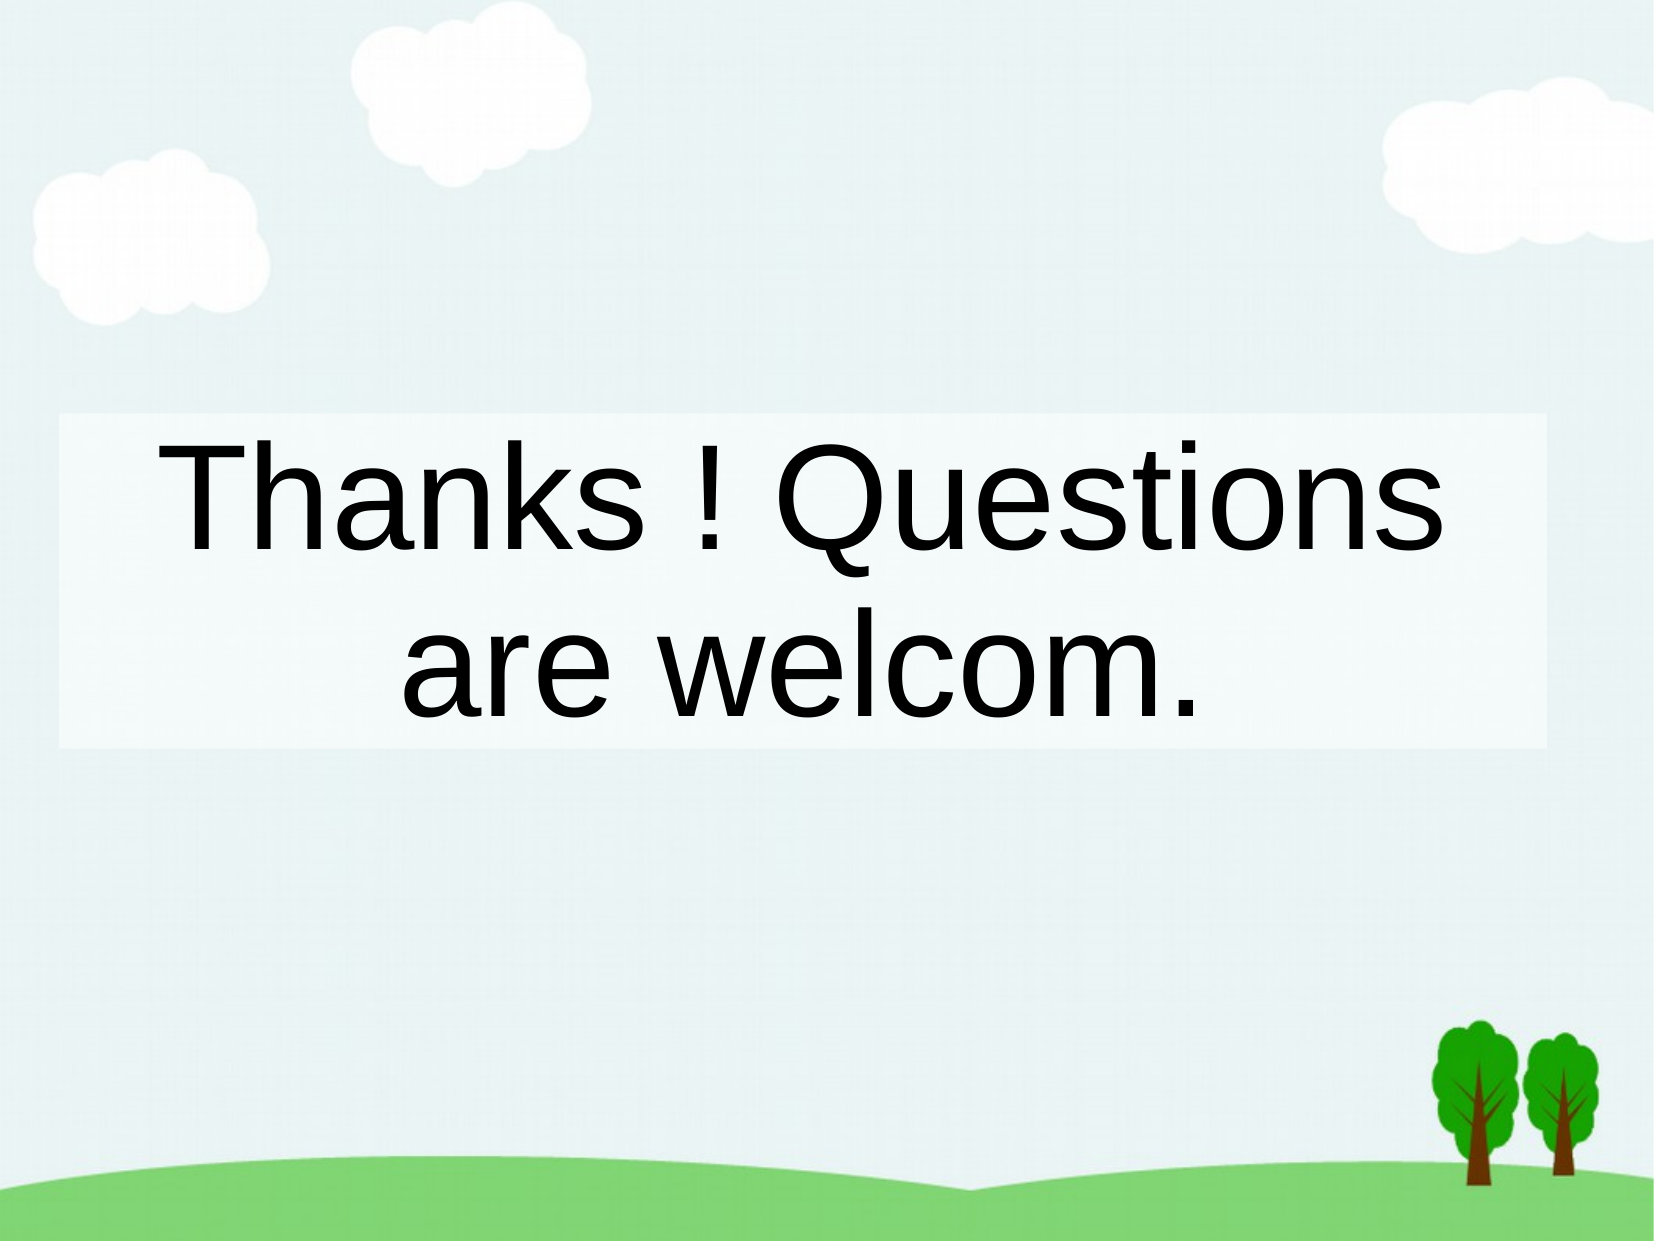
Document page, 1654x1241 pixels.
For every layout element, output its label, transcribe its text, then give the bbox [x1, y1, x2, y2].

picture [0, 0, 1654, 1241]
title Thanks ! Questions are welcom. [59, 413, 1548, 749]
